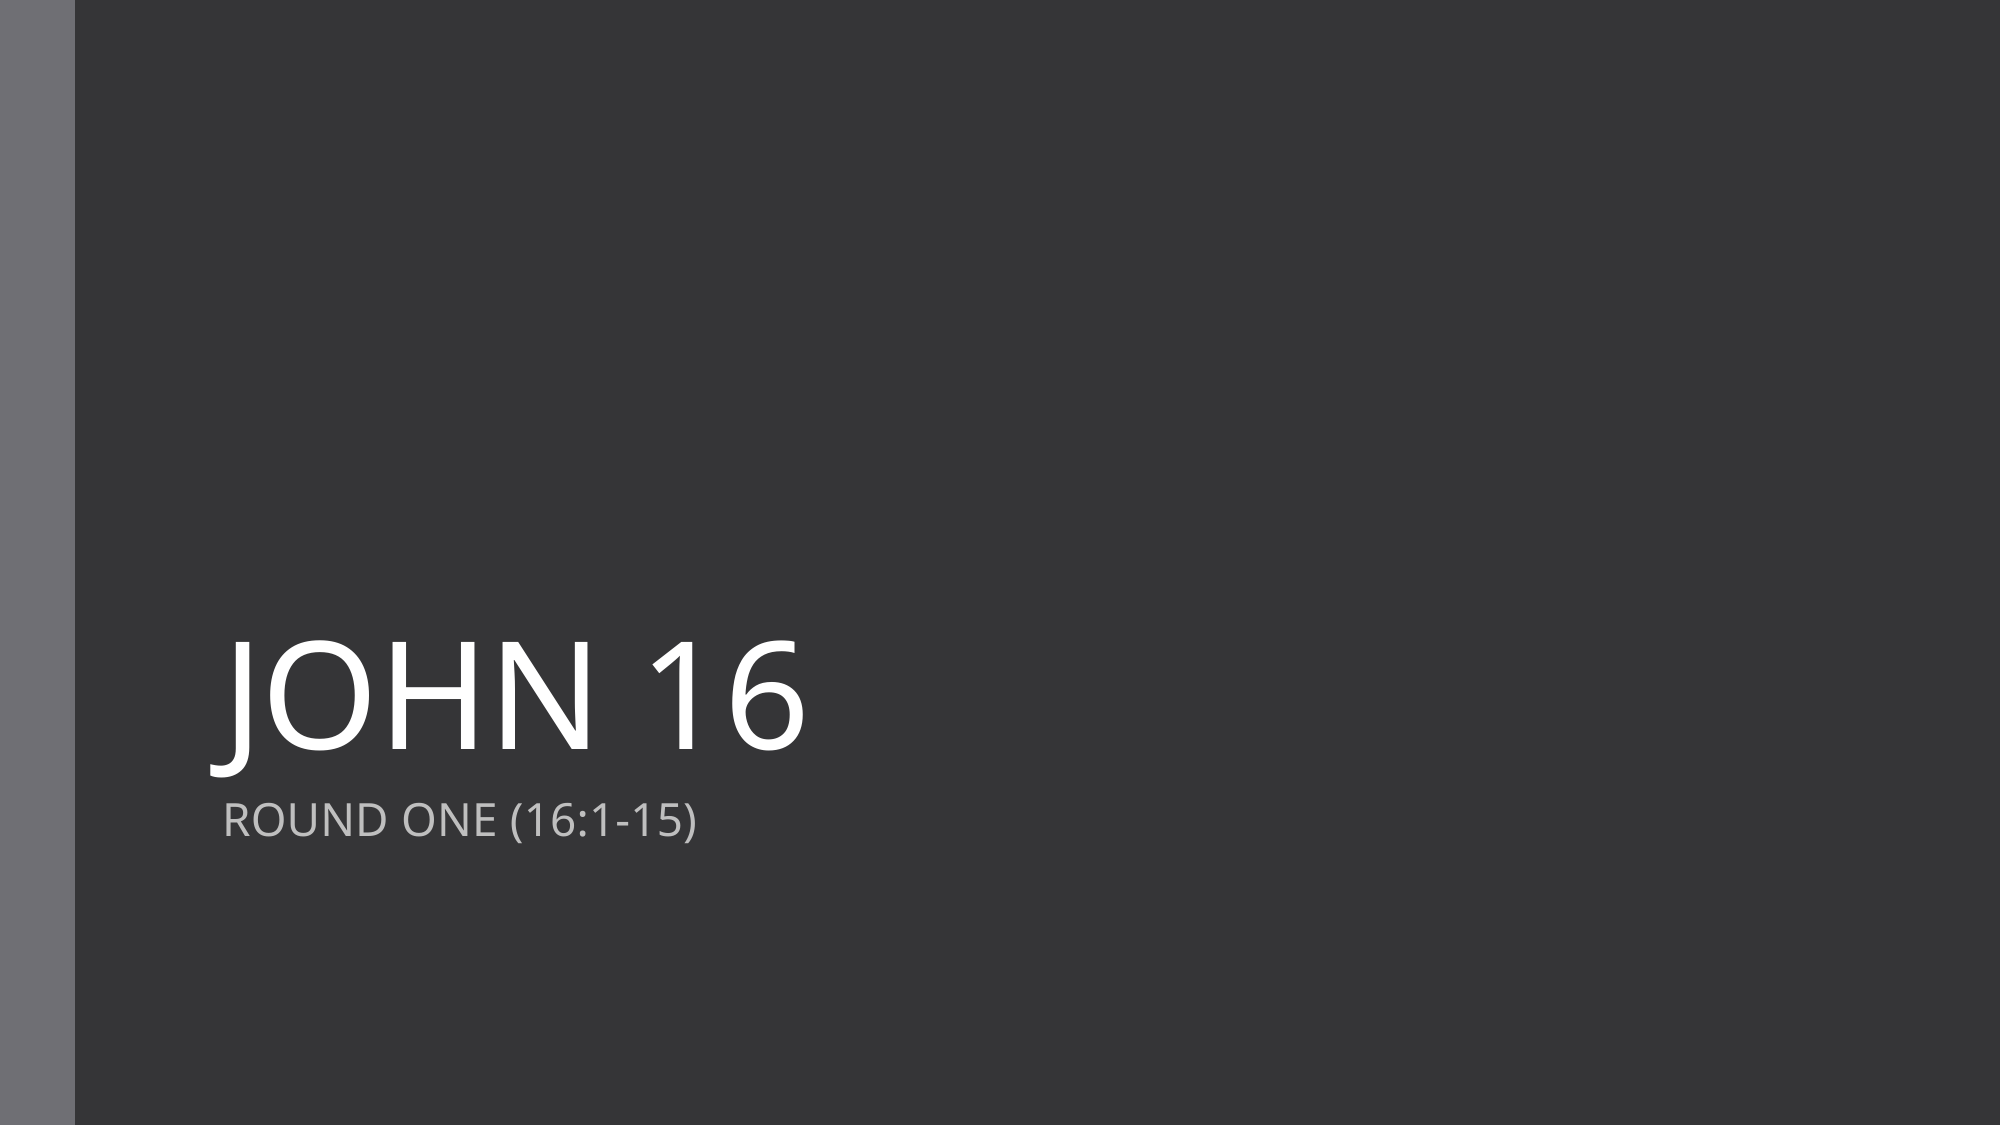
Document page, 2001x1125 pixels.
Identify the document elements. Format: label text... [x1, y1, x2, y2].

title JOHN 16 [206, 124, 1752, 787]
subtitle ROUND ONE (16:1-15) [206, 787, 1752, 1066]
